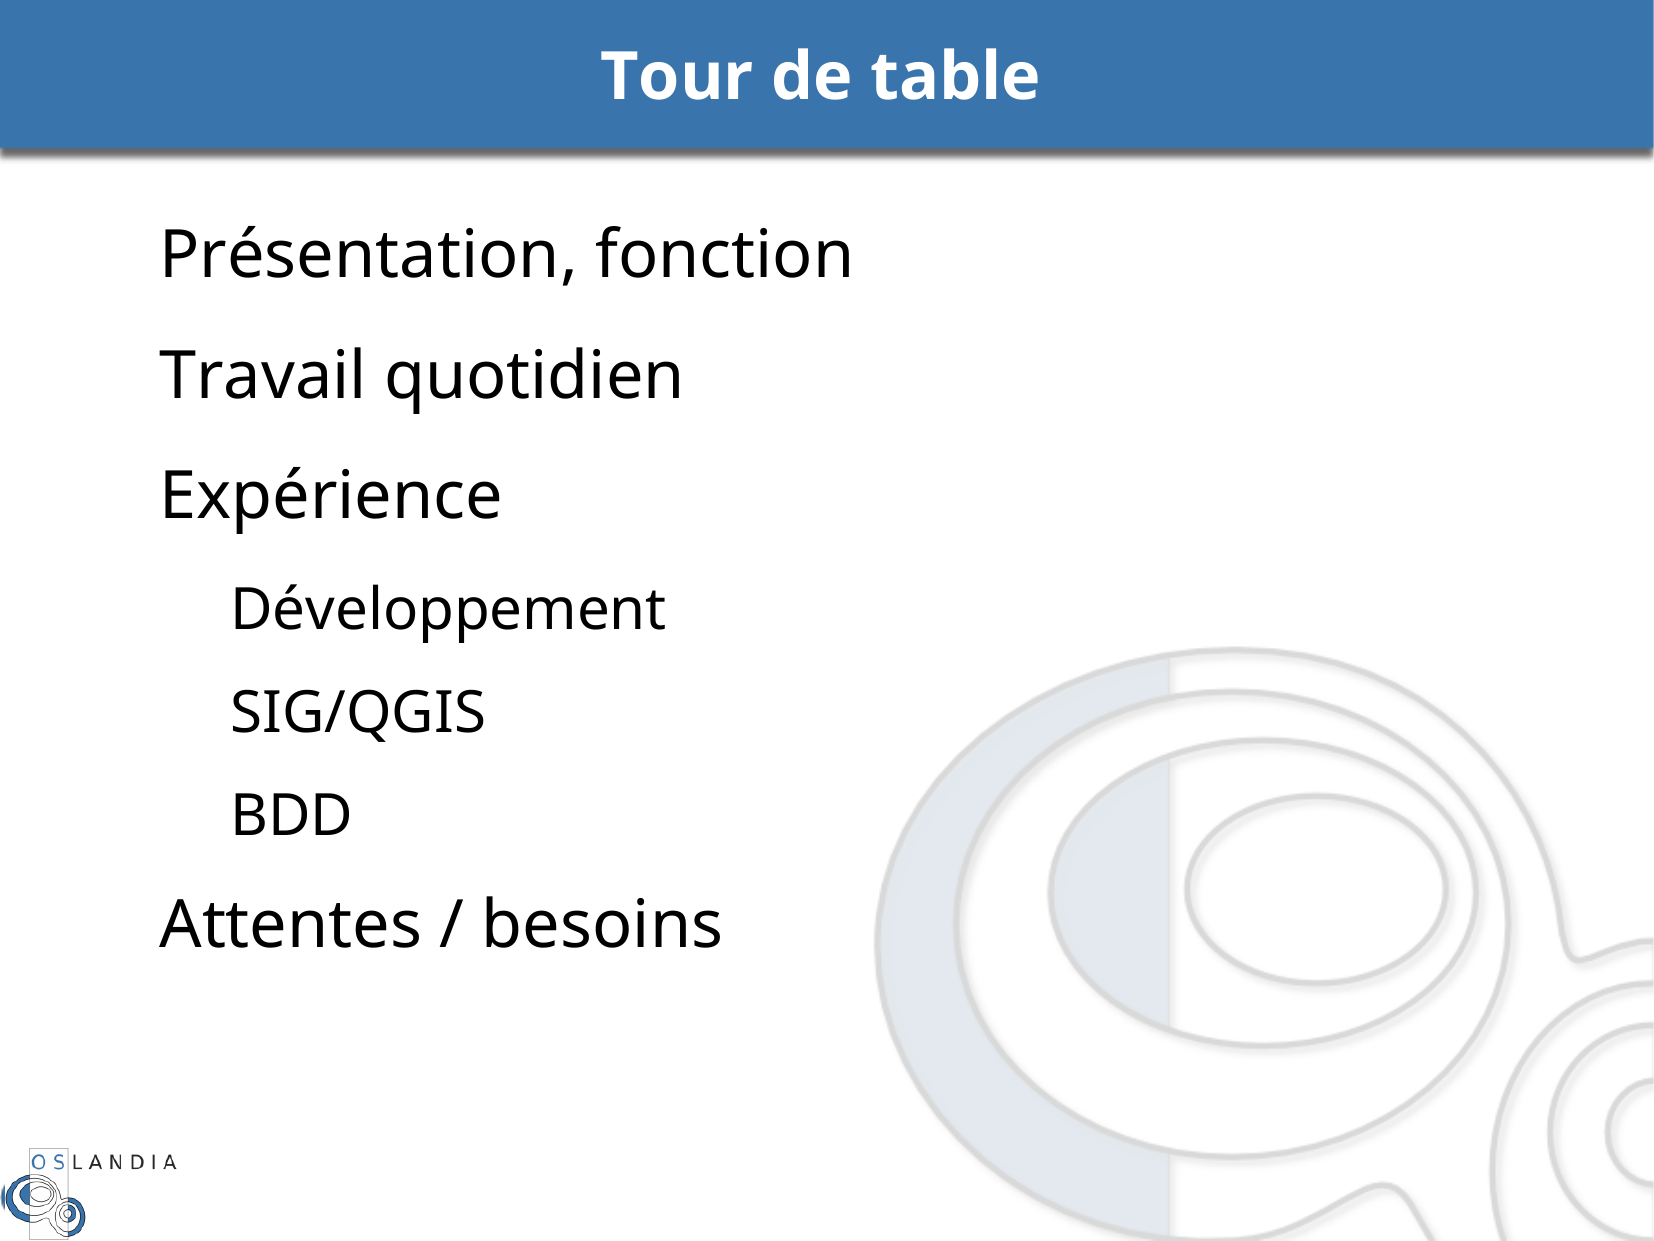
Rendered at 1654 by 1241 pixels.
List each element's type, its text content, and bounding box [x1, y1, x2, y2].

title Tour de table [76, 0, 1565, 148]
picture [0, 0, 1654, 1241]
list Présentation, fonction Travail quotidien Expérience Développement SIG/QGIS BDD Attentes / besoins [88, 206, 1577, 1093]
